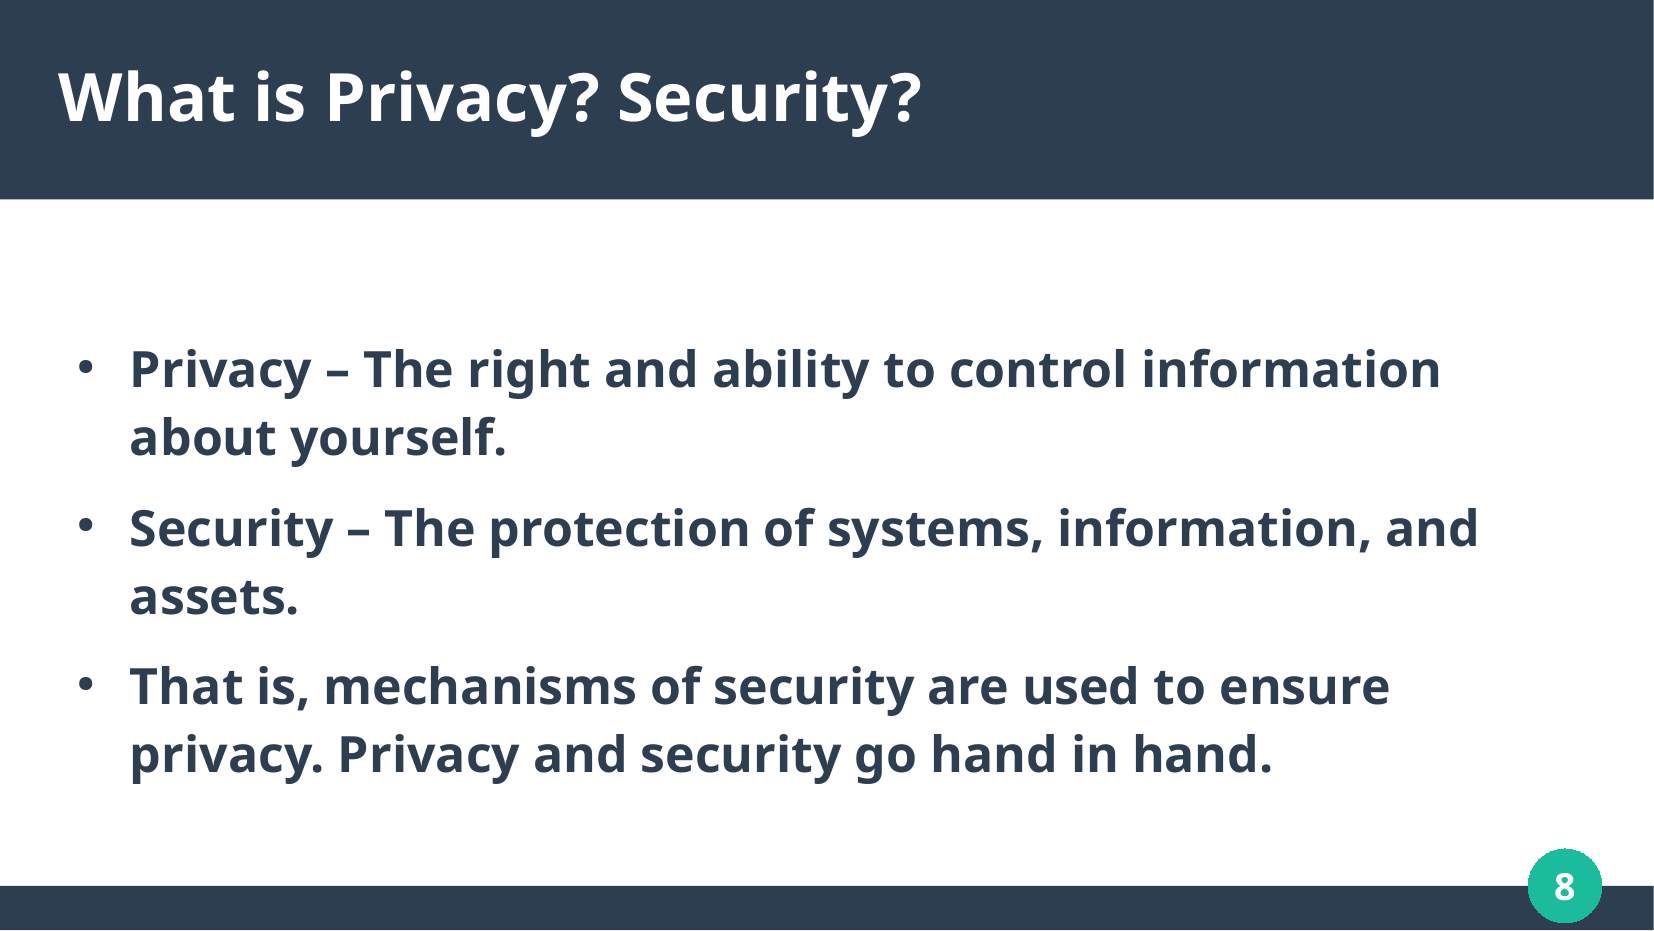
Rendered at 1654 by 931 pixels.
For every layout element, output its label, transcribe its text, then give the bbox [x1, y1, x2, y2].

title What is Privacy? Security? [59, 37, 1595, 155]
list Privacy – The right and ability to control information about yourself. Security – The protection of systems, information, and assets. That is, mechanisms of security are used to ensure privacy. Privacy and security go hand in hand. [59, 243, 1595, 864]
